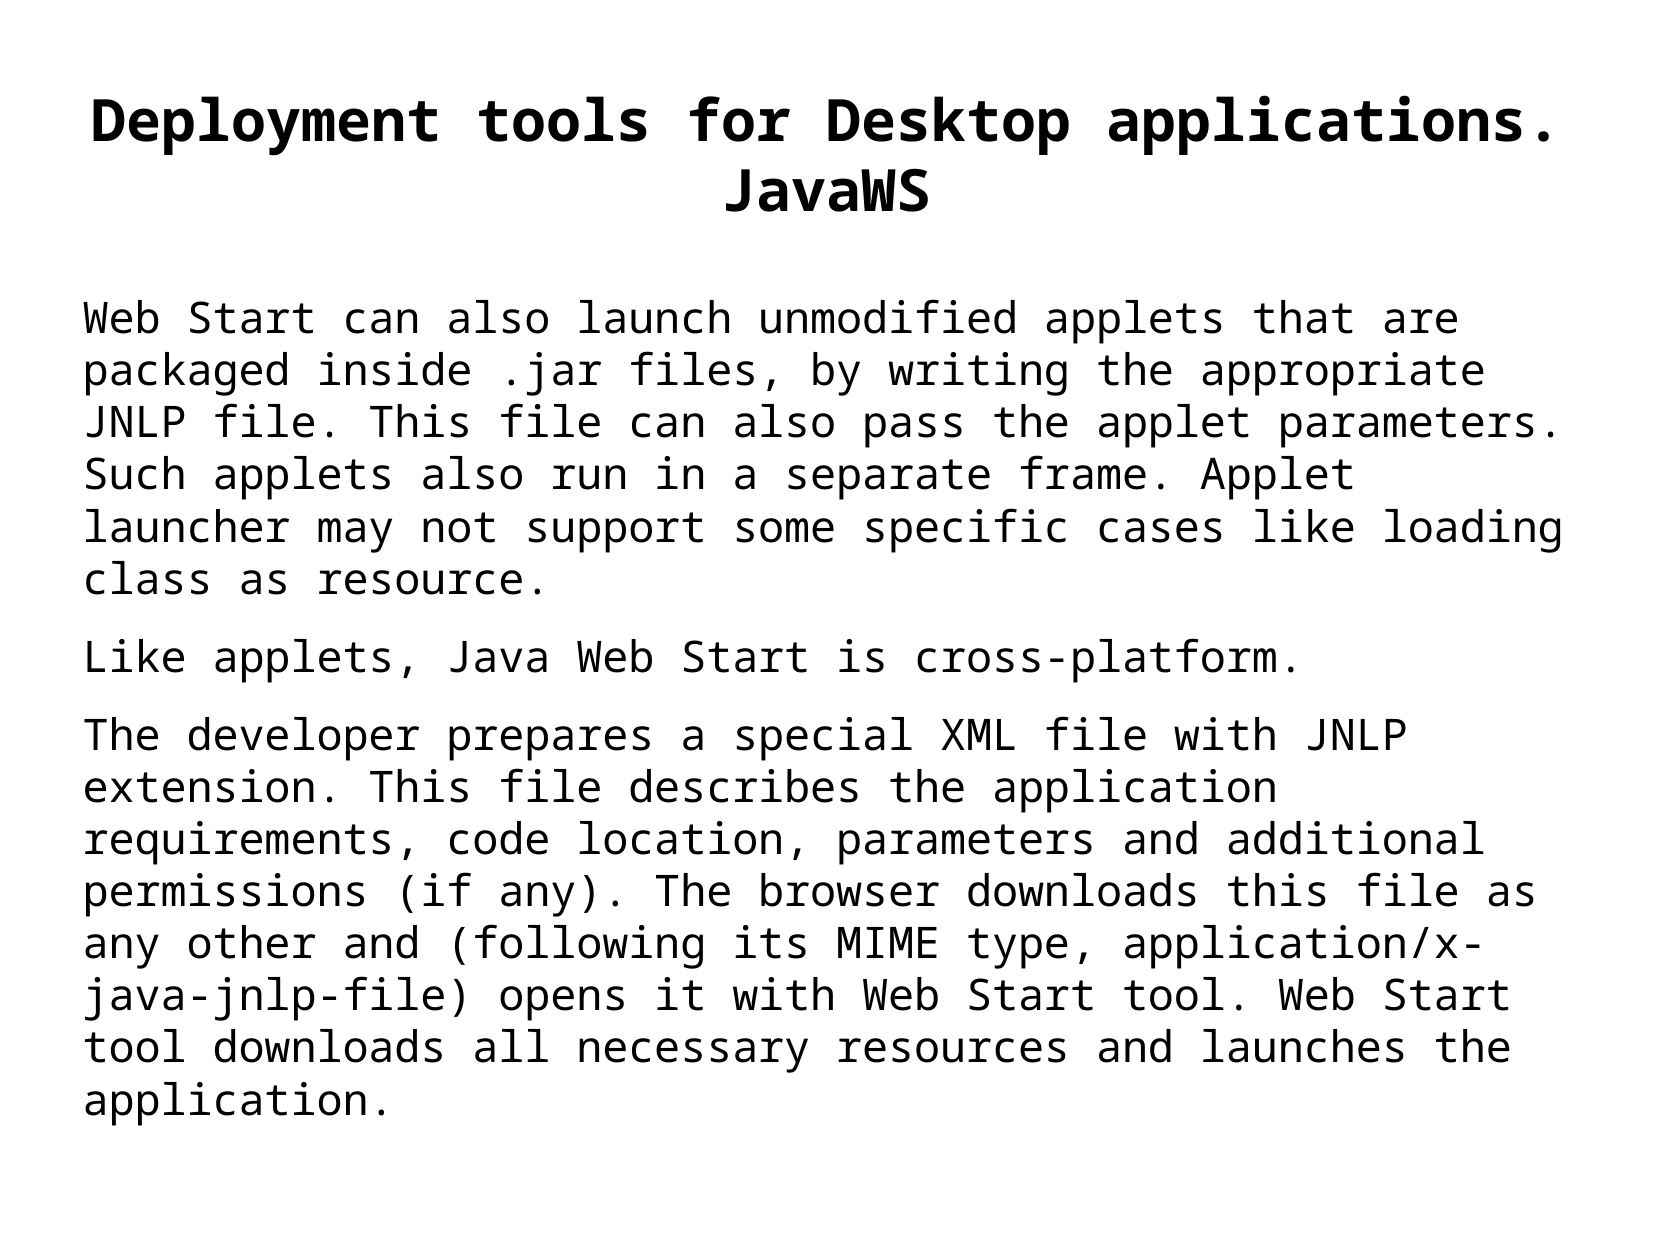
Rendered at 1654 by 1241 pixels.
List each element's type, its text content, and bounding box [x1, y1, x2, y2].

title Deployment tools for Desktop applications. JavaWS [82, 49, 1571, 257]
list Web Start can also launch unmodified applets that are packaged inside .jar files, by writing the appropriate JNLP file. This file can also pass the applet parameters. Such applets also run in a separate frame. Applet launcher may not support some specific cases like loading class as resource. Like applets, Java Web Start is cross-platform. The developer prepares a special XML file with JNLP extension. This file describes the application requirements, code location, parameters and additional permissions (if any). The browser downloads this file as any other and (following its MIME type, application/x-java-jnlp-file) opens it with Web Start tool. Web Start tool downloads all necessary resources and launches the application. [82, 290, 1571, 1134]
